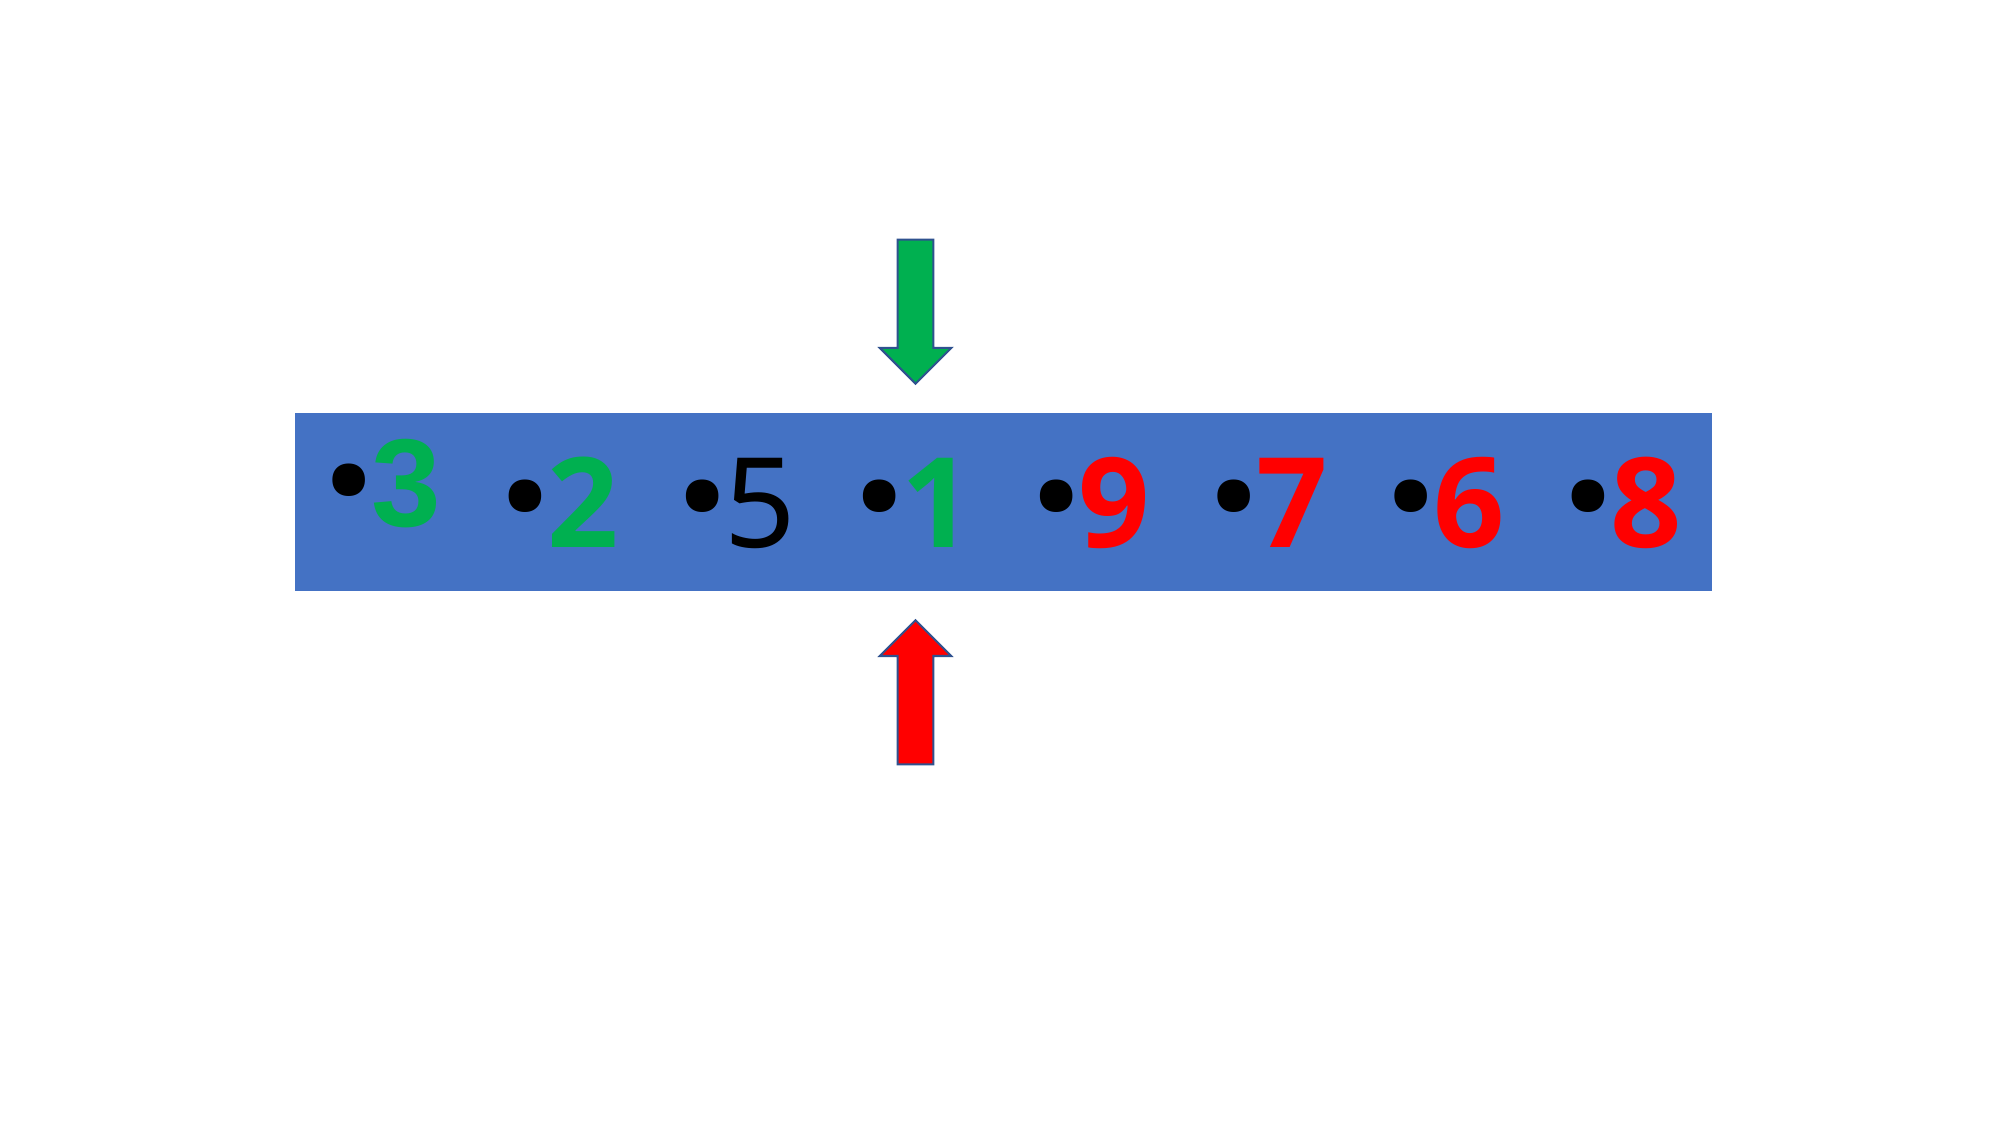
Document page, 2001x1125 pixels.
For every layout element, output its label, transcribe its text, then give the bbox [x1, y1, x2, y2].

table_header 6 [1358, 413, 1535, 591]
table_header 9 [1004, 413, 1181, 591]
table_header 7 [1181, 413, 1358, 591]
table_header 3 [295, 413, 472, 591]
table_header 5 [649, 413, 826, 591]
table_header 8 [1535, 413, 1712, 591]
table_header 1 [826, 413, 1004, 591]
table_header 2 [472, 413, 649, 591]
text_box [879, 620, 952, 765]
text_box [879, 239, 952, 384]
